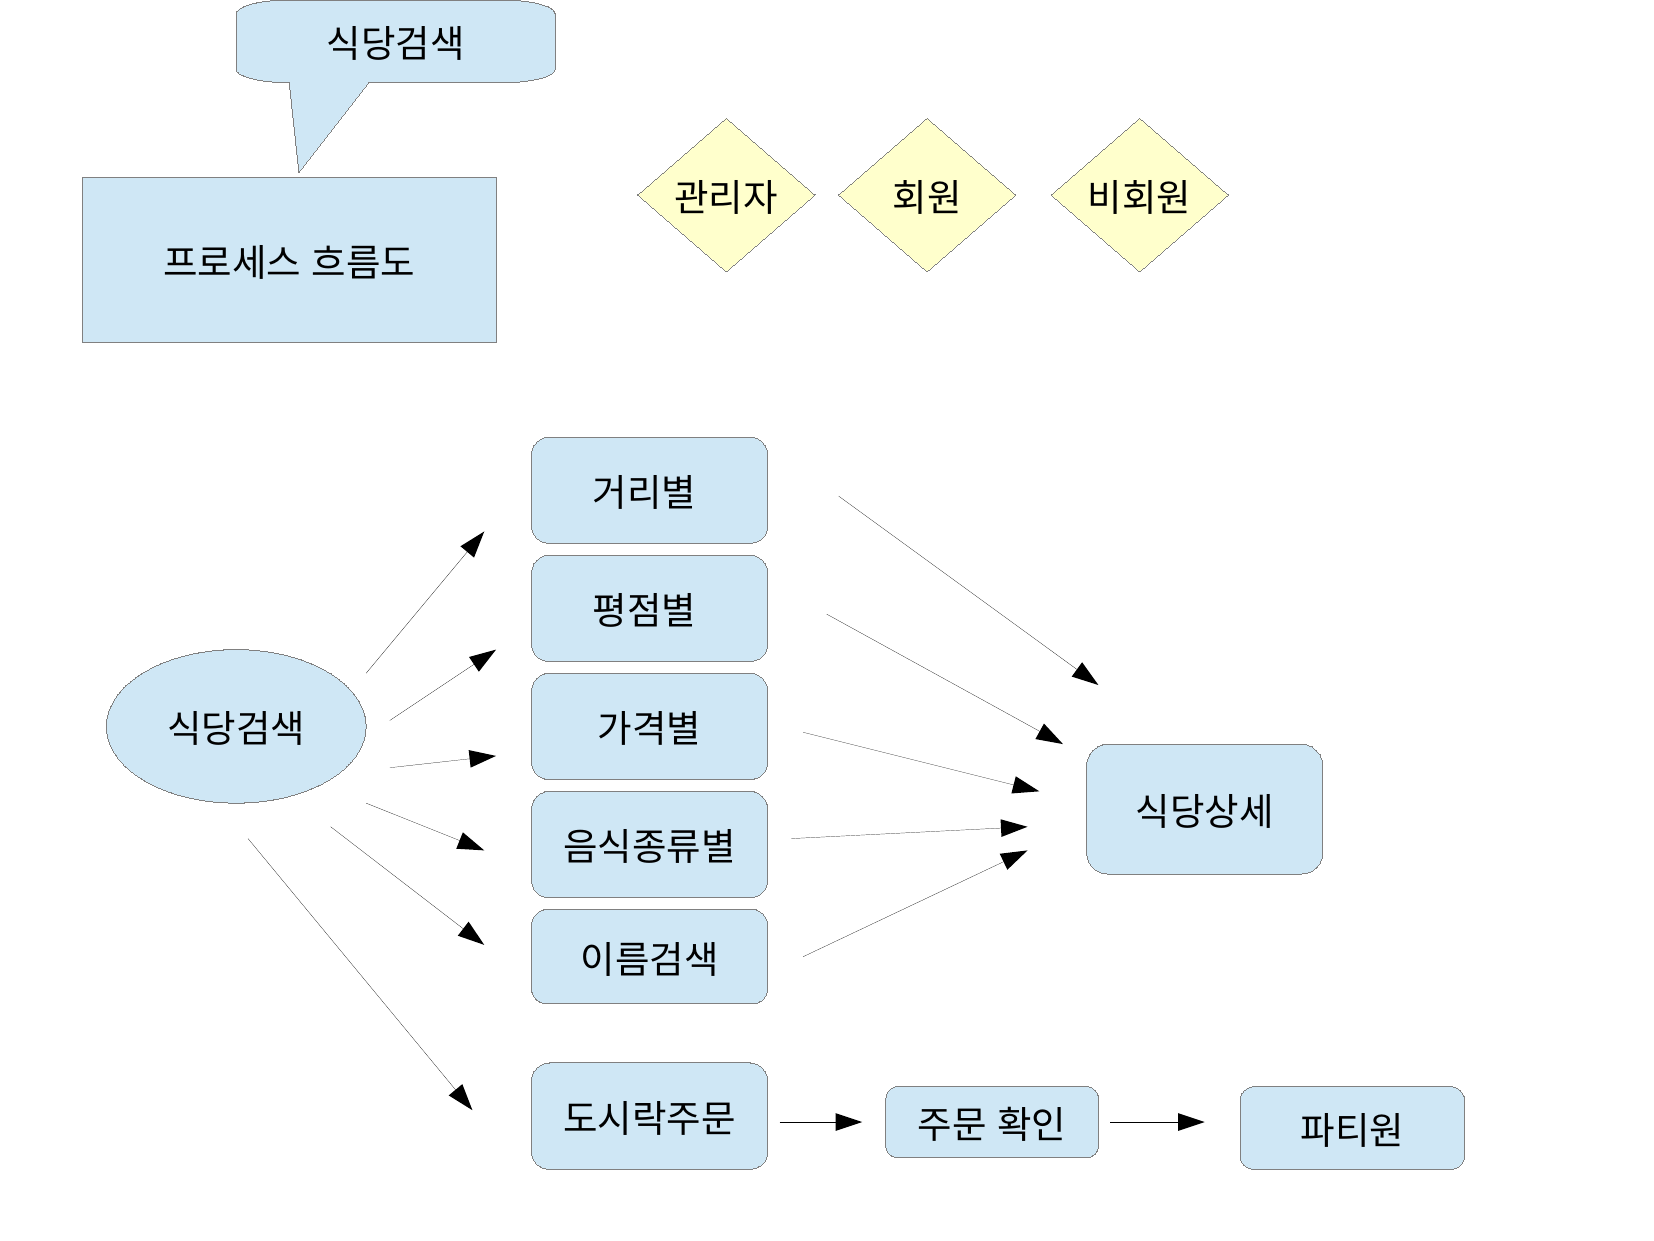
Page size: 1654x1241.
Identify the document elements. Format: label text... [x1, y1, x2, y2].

text_box 가격별 [531, 673, 768, 780]
text_box 식당상세 [1086, 744, 1323, 875]
text_box 프로세스 흐름도 [82, 177, 497, 343]
text_box 음식종류별 [531, 791, 768, 898]
text_box 평점별 [531, 555, 768, 662]
text_box 식당검색 [106, 649, 367, 804]
text_box 회원 [838, 118, 1016, 272]
text_box 관리자 [637, 118, 816, 272]
text_box 주문 확인 [885, 1086, 1099, 1158]
text_box 식당검색 [236, 0, 556, 173]
text_box 거리별 [531, 437, 768, 544]
text_box 이름검색 [531, 909, 768, 1004]
text_box 파티원 [1240, 1086, 1465, 1170]
text_box 도시락주문 [531, 1062, 768, 1170]
text_box 비회원 [1051, 118, 1229, 272]
